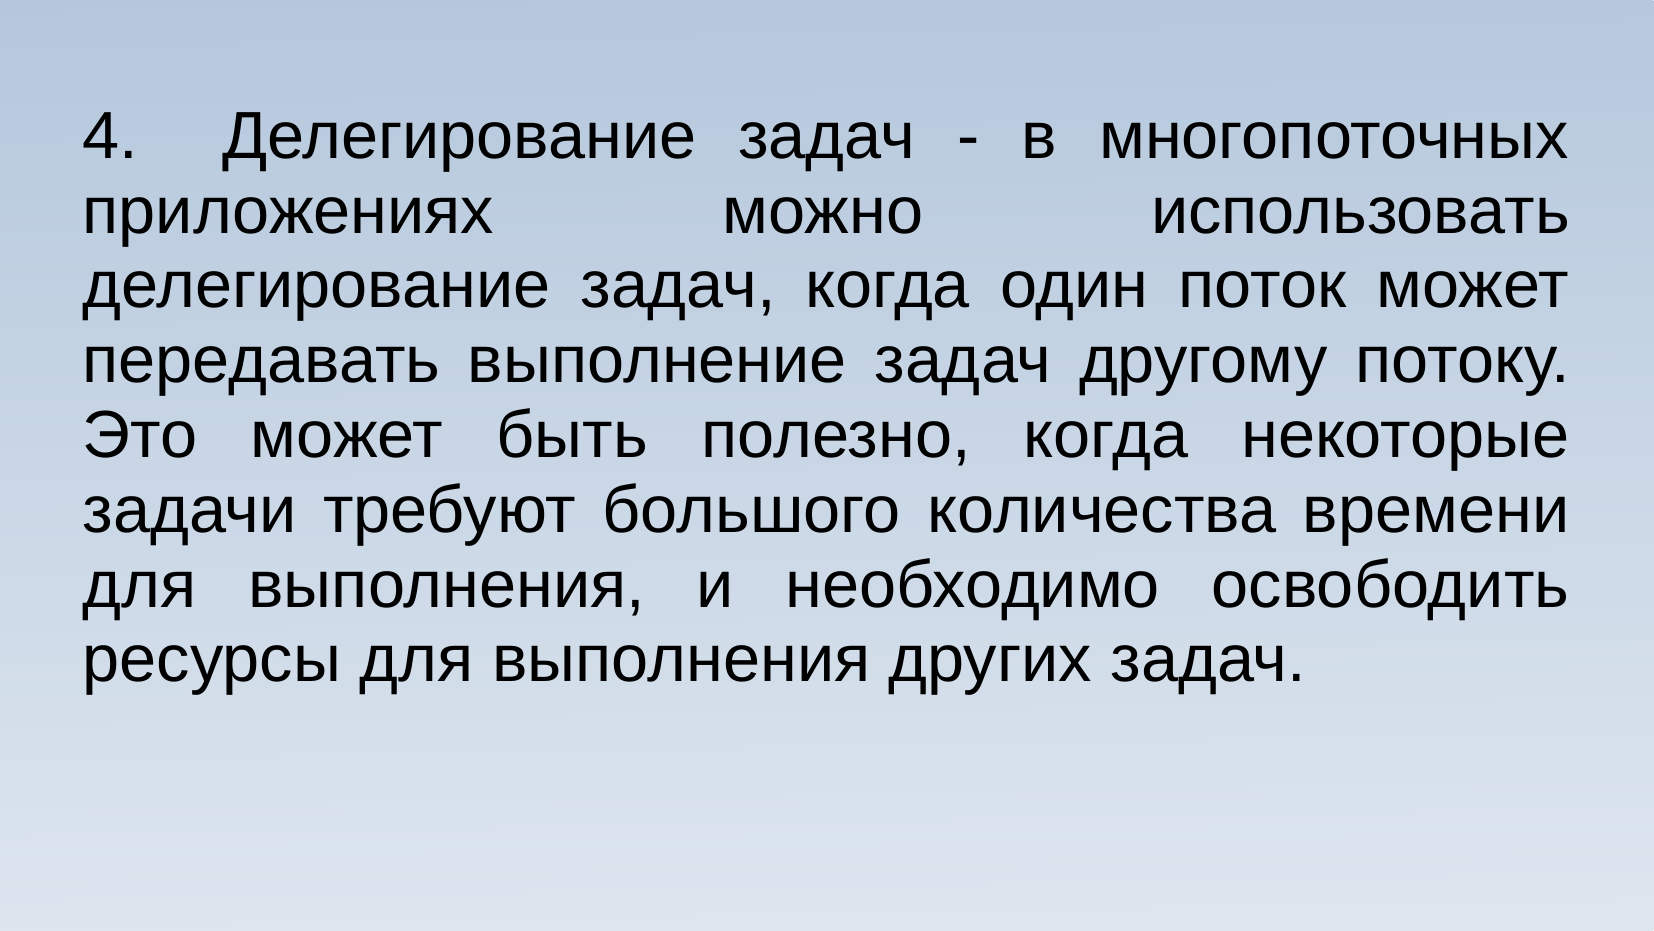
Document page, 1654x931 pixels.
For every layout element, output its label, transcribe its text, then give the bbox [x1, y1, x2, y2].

subtitle 4. Делегирование задач - в многопоточных приложениях можно использовать делегирование задач, когда один поток может передавать выполнение задач другому потоку. Это может быть полезно, когда некоторые задачи требуют большого количества времени для выполнения, и необходимо освободить ресурсы для выполнения других задач. [82, 37, 1571, 757]
